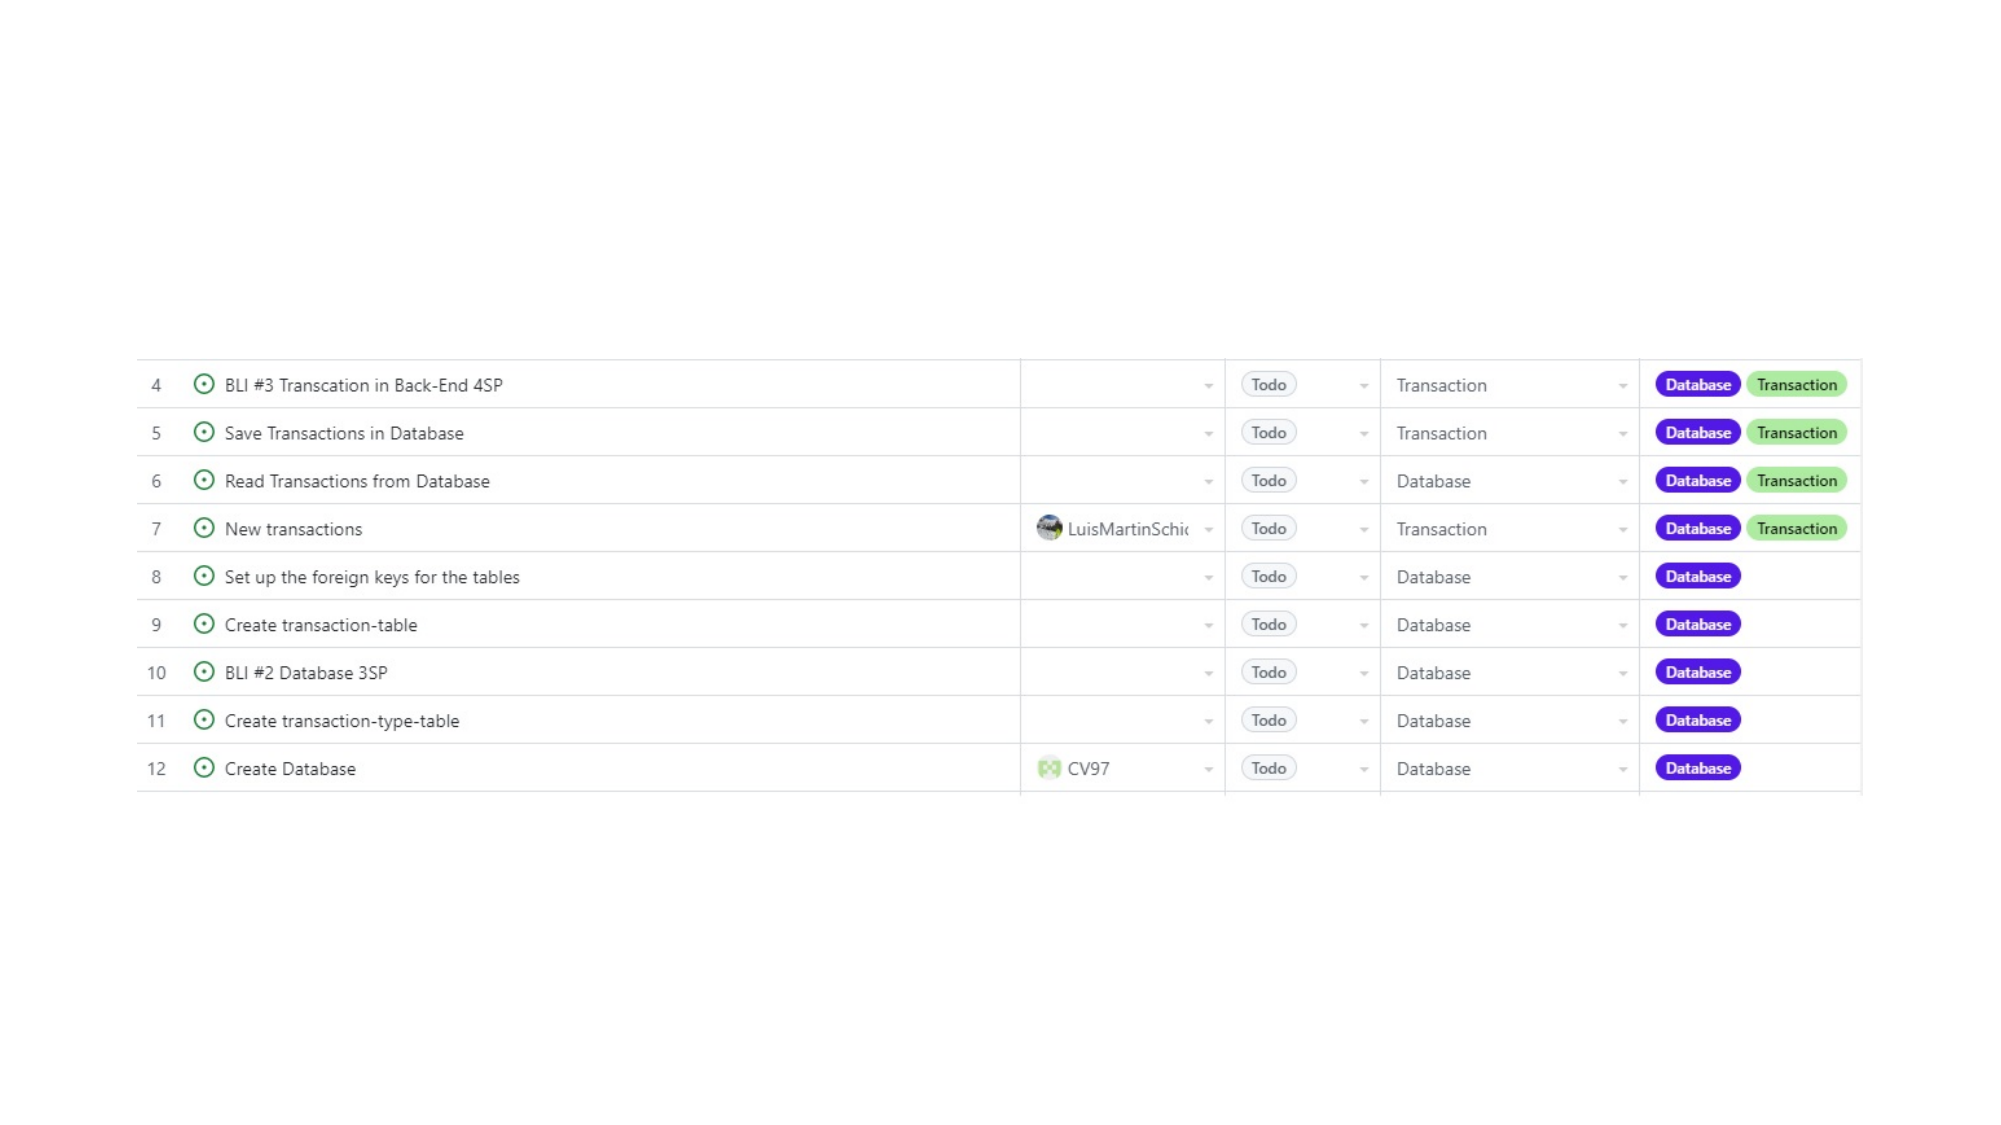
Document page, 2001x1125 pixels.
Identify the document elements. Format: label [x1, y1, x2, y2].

picture [137, 358, 1863, 955]
